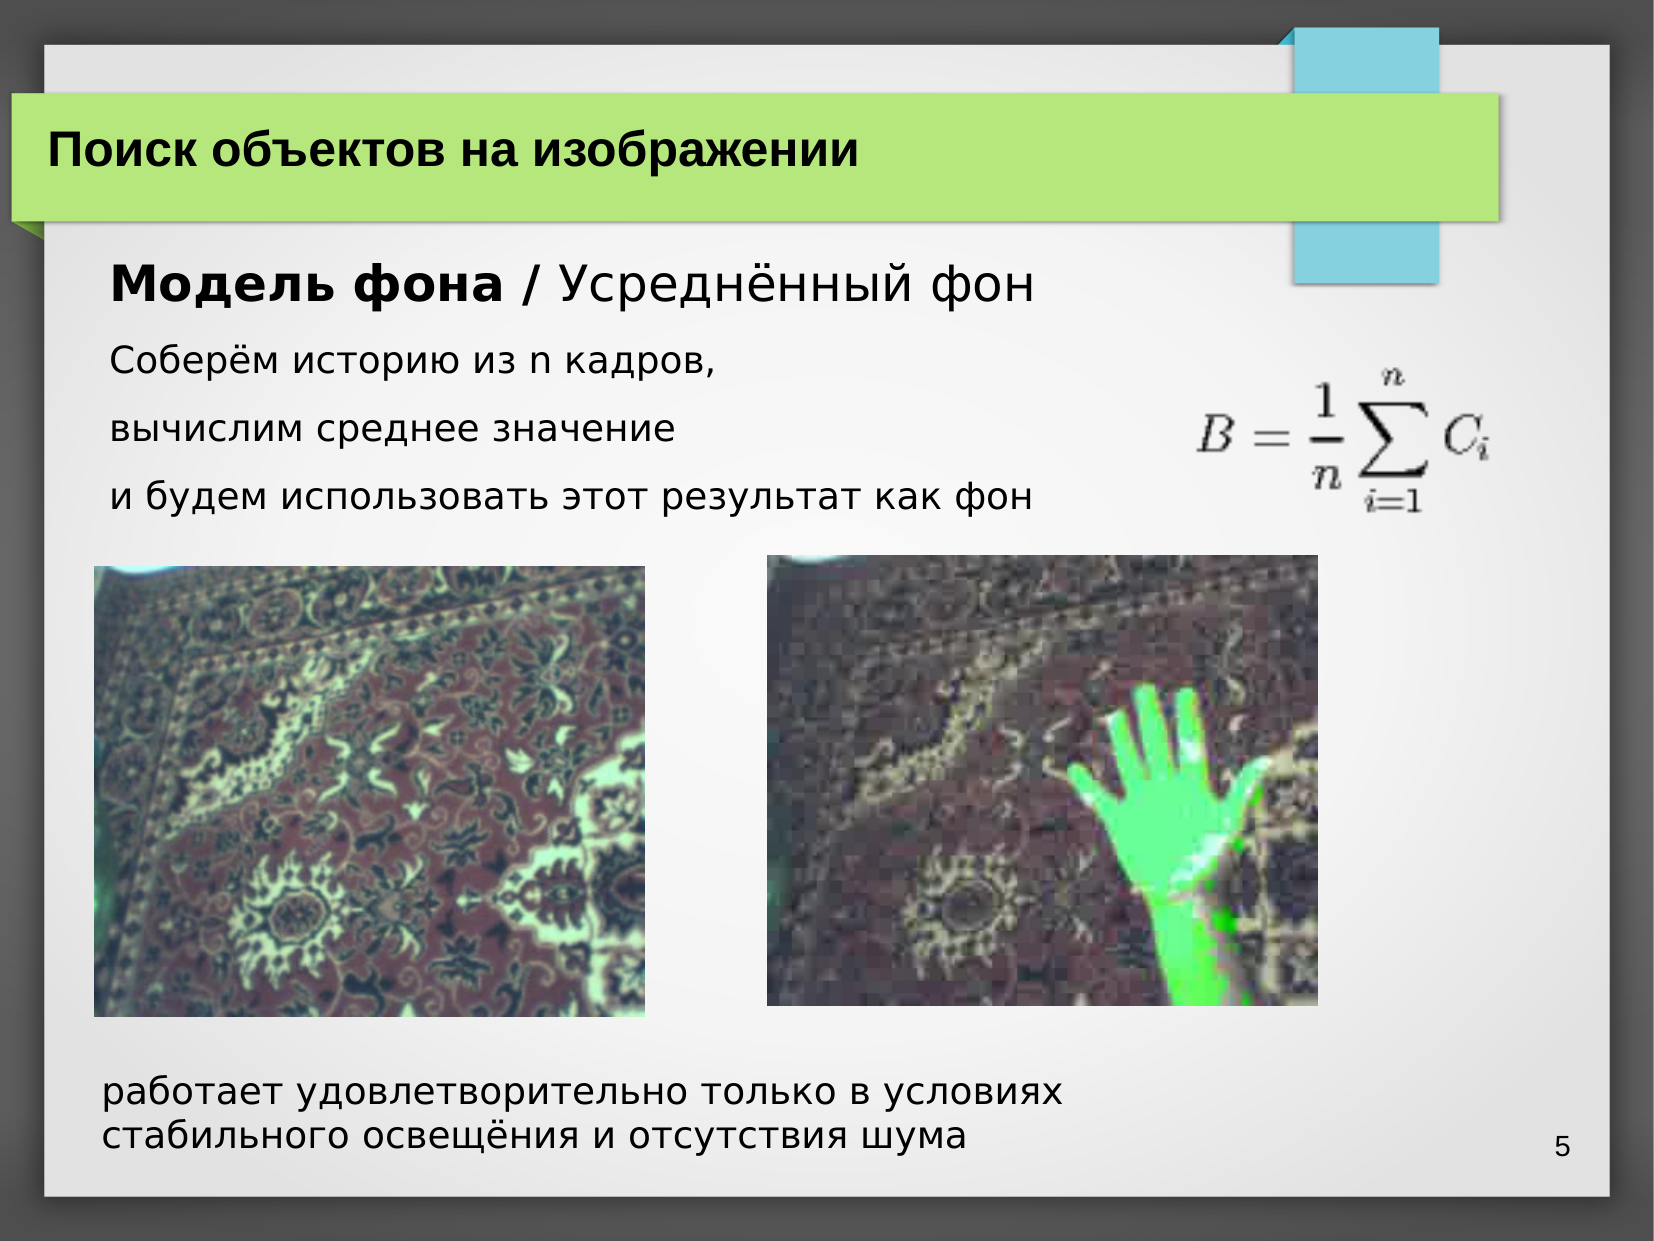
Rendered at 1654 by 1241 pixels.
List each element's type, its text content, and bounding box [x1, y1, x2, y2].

text_box работает удовлетворительно только в условиях стабильного освещёния и отсутствия шума [86, 1062, 1134, 1165]
picture [0, 0, 1654, 1241]
text_box Модель фона / Усреднённый фон Соберём историю из n кадров, вычислим среднее значение и будем использовать этот результат как фон [94, 248, 1111, 527]
title Поиск объектов на изображении [47, 120, 1004, 177]
